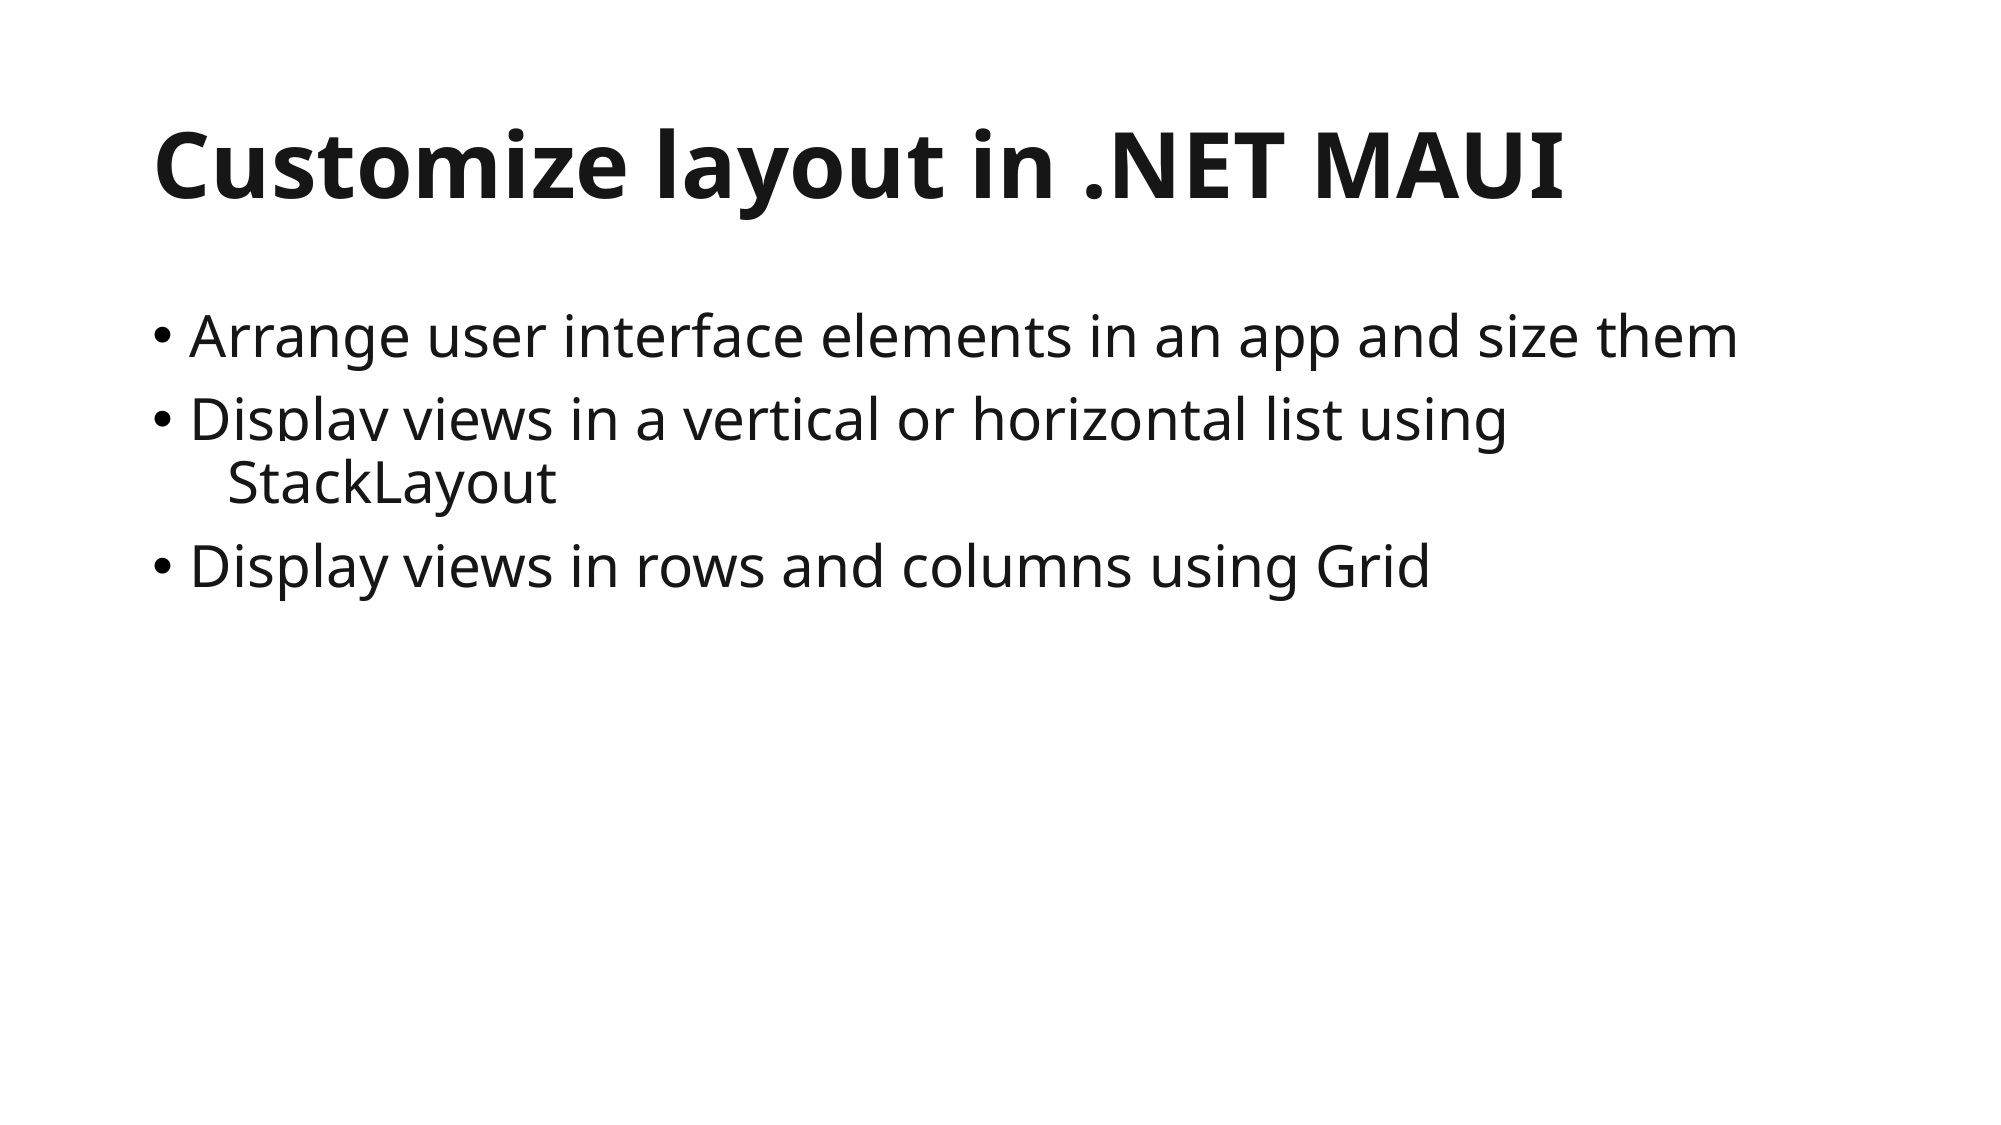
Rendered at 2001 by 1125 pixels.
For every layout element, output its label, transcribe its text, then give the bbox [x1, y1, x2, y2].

title Customize layout in .NET MAUI [137, 59, 1863, 278]
list Arrange user interface elements in an app and size them Display views in a vertical or horizontal list using StackLayout Display views in rows and columns using Grid [137, 299, 1863, 1014]
